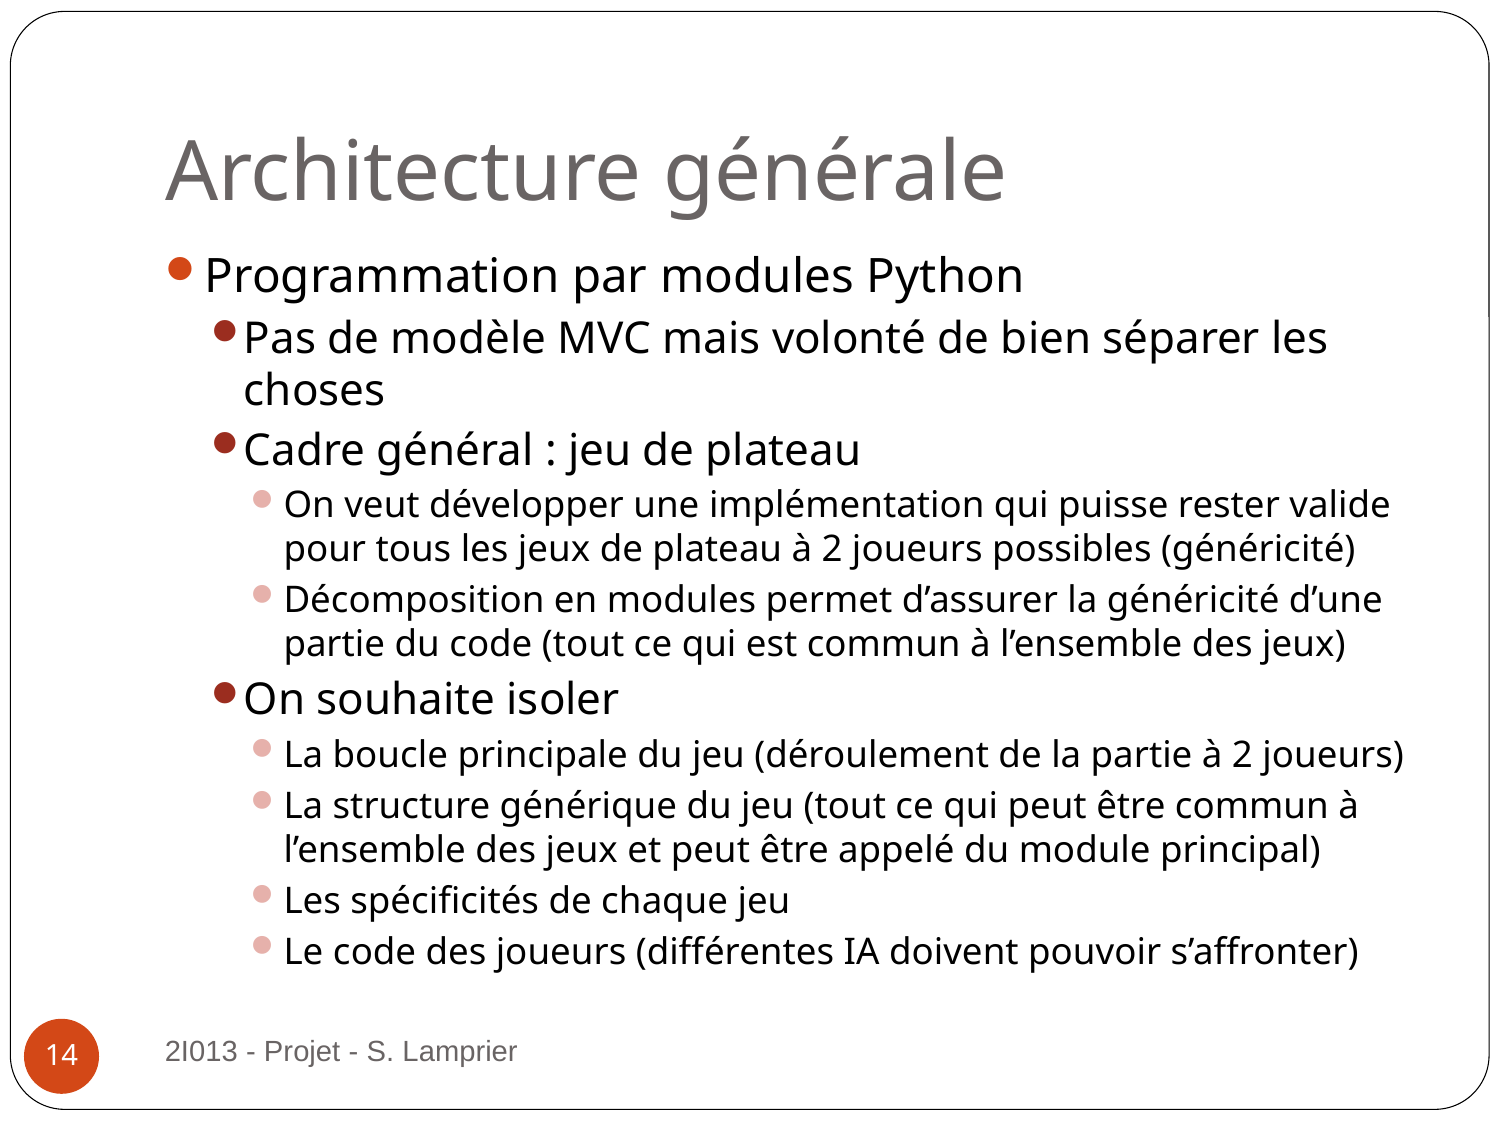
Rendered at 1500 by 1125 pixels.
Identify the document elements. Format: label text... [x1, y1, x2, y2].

list Programmation par modules Python Pas de modèle MVC mais volonté de bien séparer les choses Cadre général : jeu de plateau On veut développer une implémentation qui puisse rester valide pour tous les jeux de plateau à 2 joueurs possibles (généricité) Décomposition en modules permet d’assurer la généricité d’une partie du code (tout ce qui est commun à l’ensemble des jeux) On souhaite isoler La boucle principale du jeu (déroulement de la partie à 2 joueurs) La structure générique du jeu (tout ce qui peut être commun à l’ensemble des jeux et peut être appelé du module principal) Les spécificités de chaque jeu Le code des joueurs (différentes IA doivent pouvoir s’affronter) [150, 237, 1426, 988]
text_box 2I013 - Projet - S. Lamprier [149, 1012, 801, 1088]
title Architecture générale [150, 45, 1426, 233]
text_box <numéro> [23, 1018, 100, 1094]
